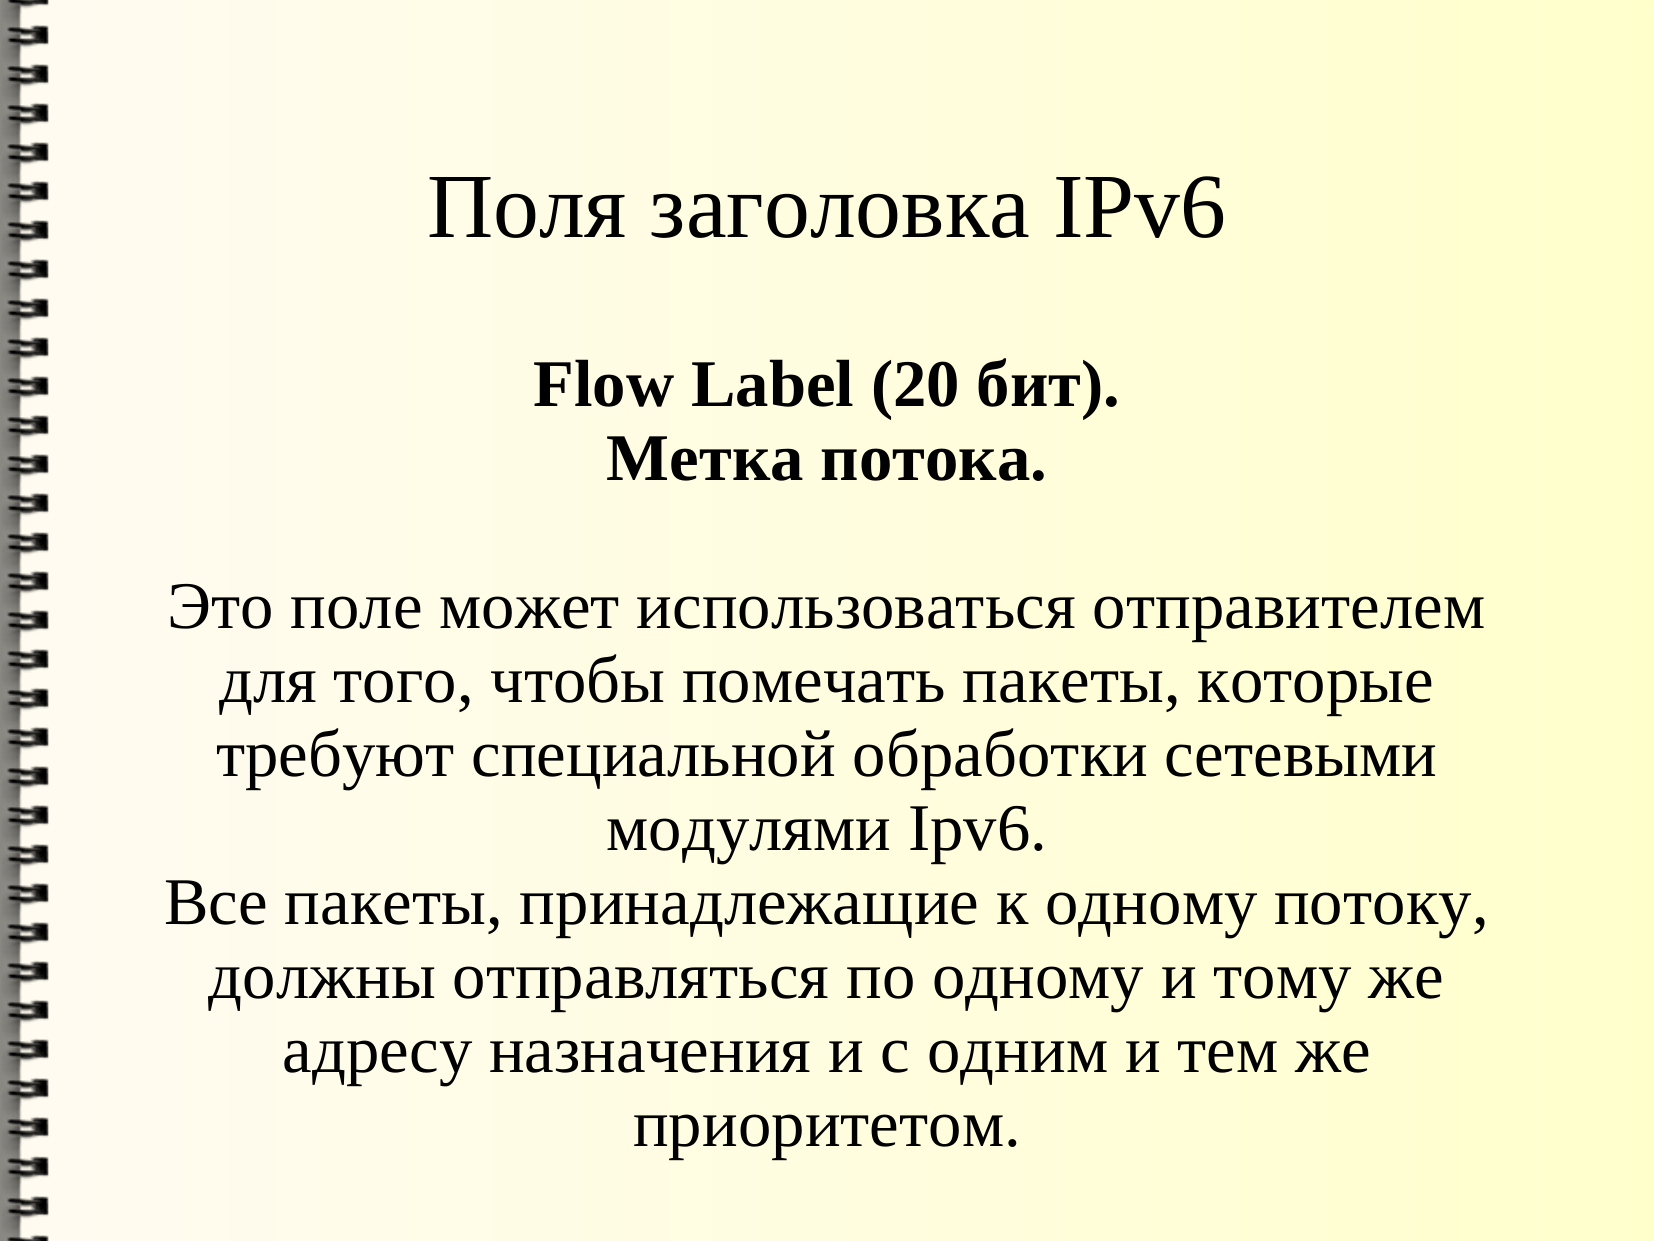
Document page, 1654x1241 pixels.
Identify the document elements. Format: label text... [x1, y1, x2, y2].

subtitle Flow Label (20 бит). Метка потока. Это поле может использоваться отправителем для того, чтобы помечать пакеты, которые требуют специальной обработки сетевыми модулями Ipv6. Все пакеты, принадлежащие к одному потоку, должны отправляться по одному и тому же адресу назначения и с одним и тем же приоритетом. [121, 344, 1534, 1164]
title Поля заголовка IPv6 [121, 102, 1534, 311]
picture [0, 0, 1654, 1241]
